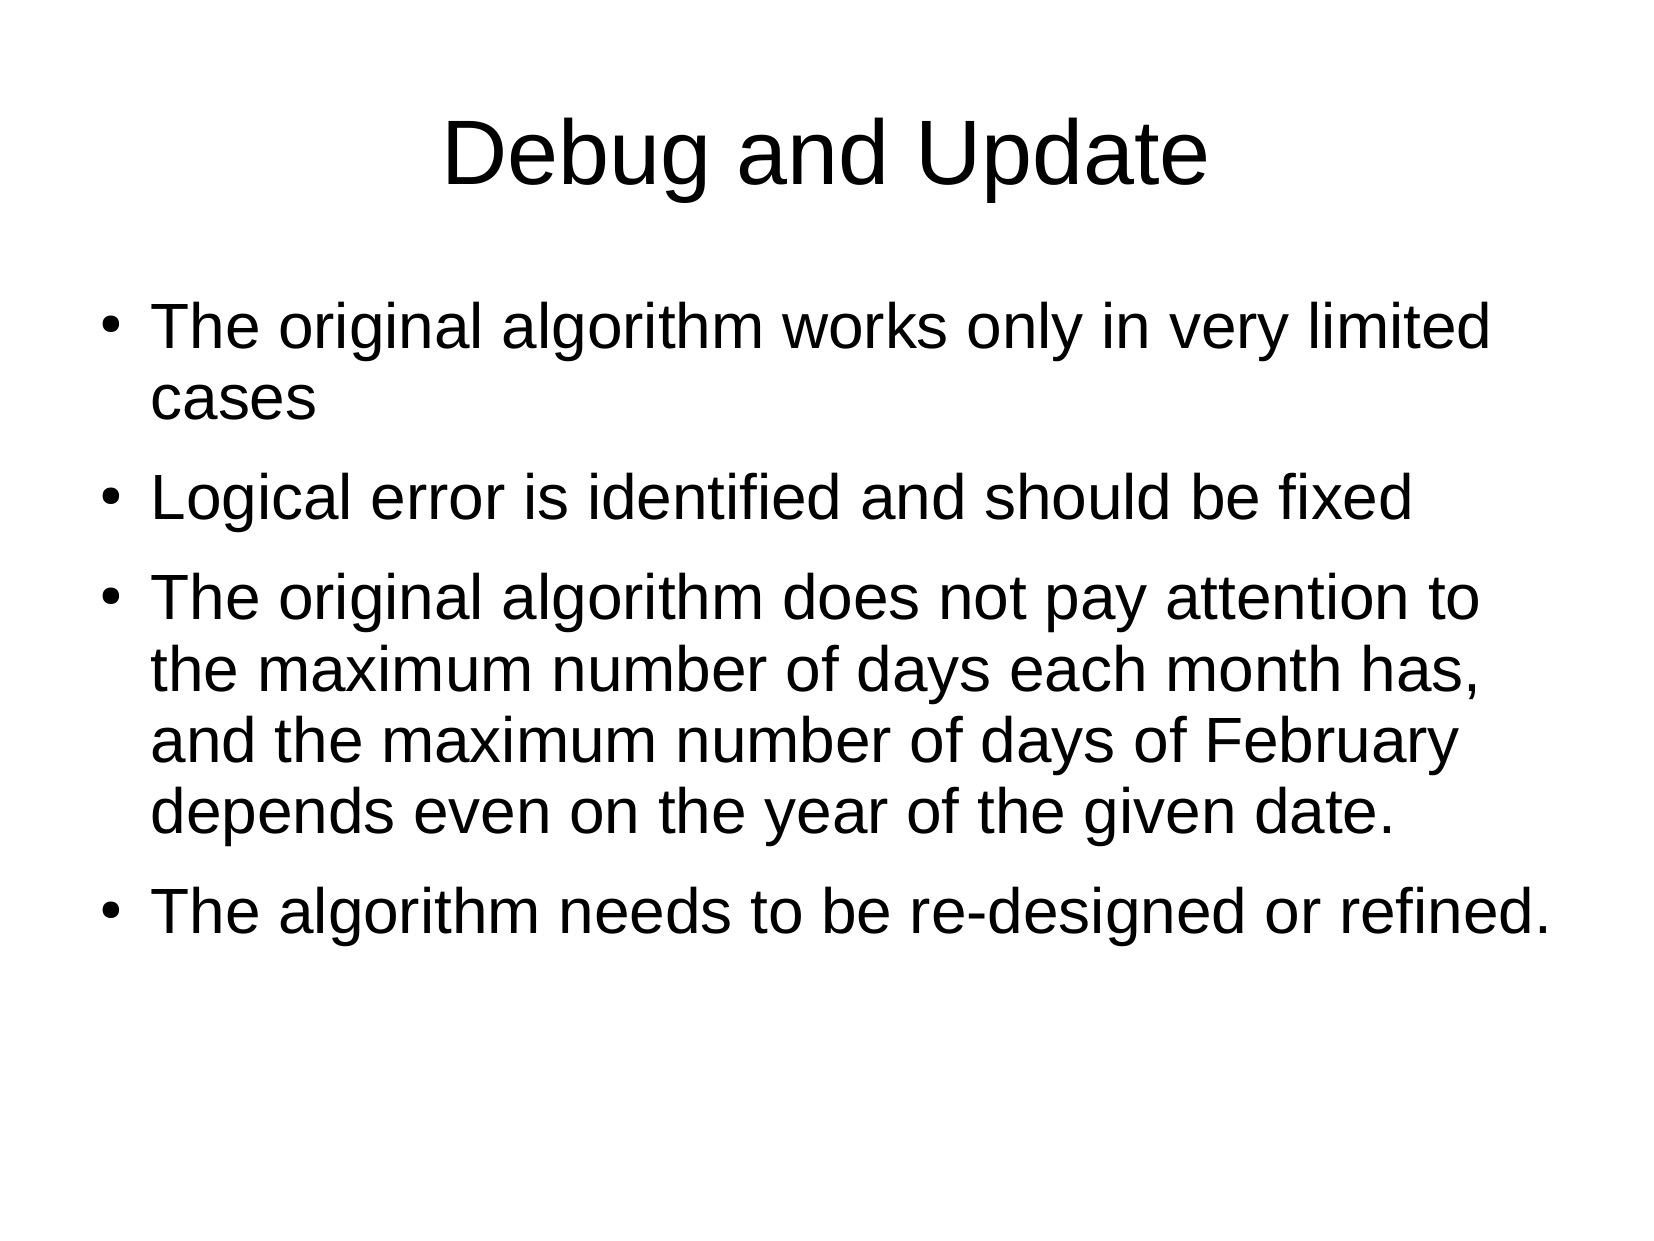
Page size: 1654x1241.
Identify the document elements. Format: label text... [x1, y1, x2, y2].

list The original algorithm works only in very limited cases Logical error is identified and should be fixed The original algorithm does not pay attention to the maximum number of days each month has, and the maximum number of days of February depends even on the year of the given date. The algorithm needs to be re-designed or refined. [82, 290, 1571, 1010]
title Debug and Update [82, 49, 1571, 257]
